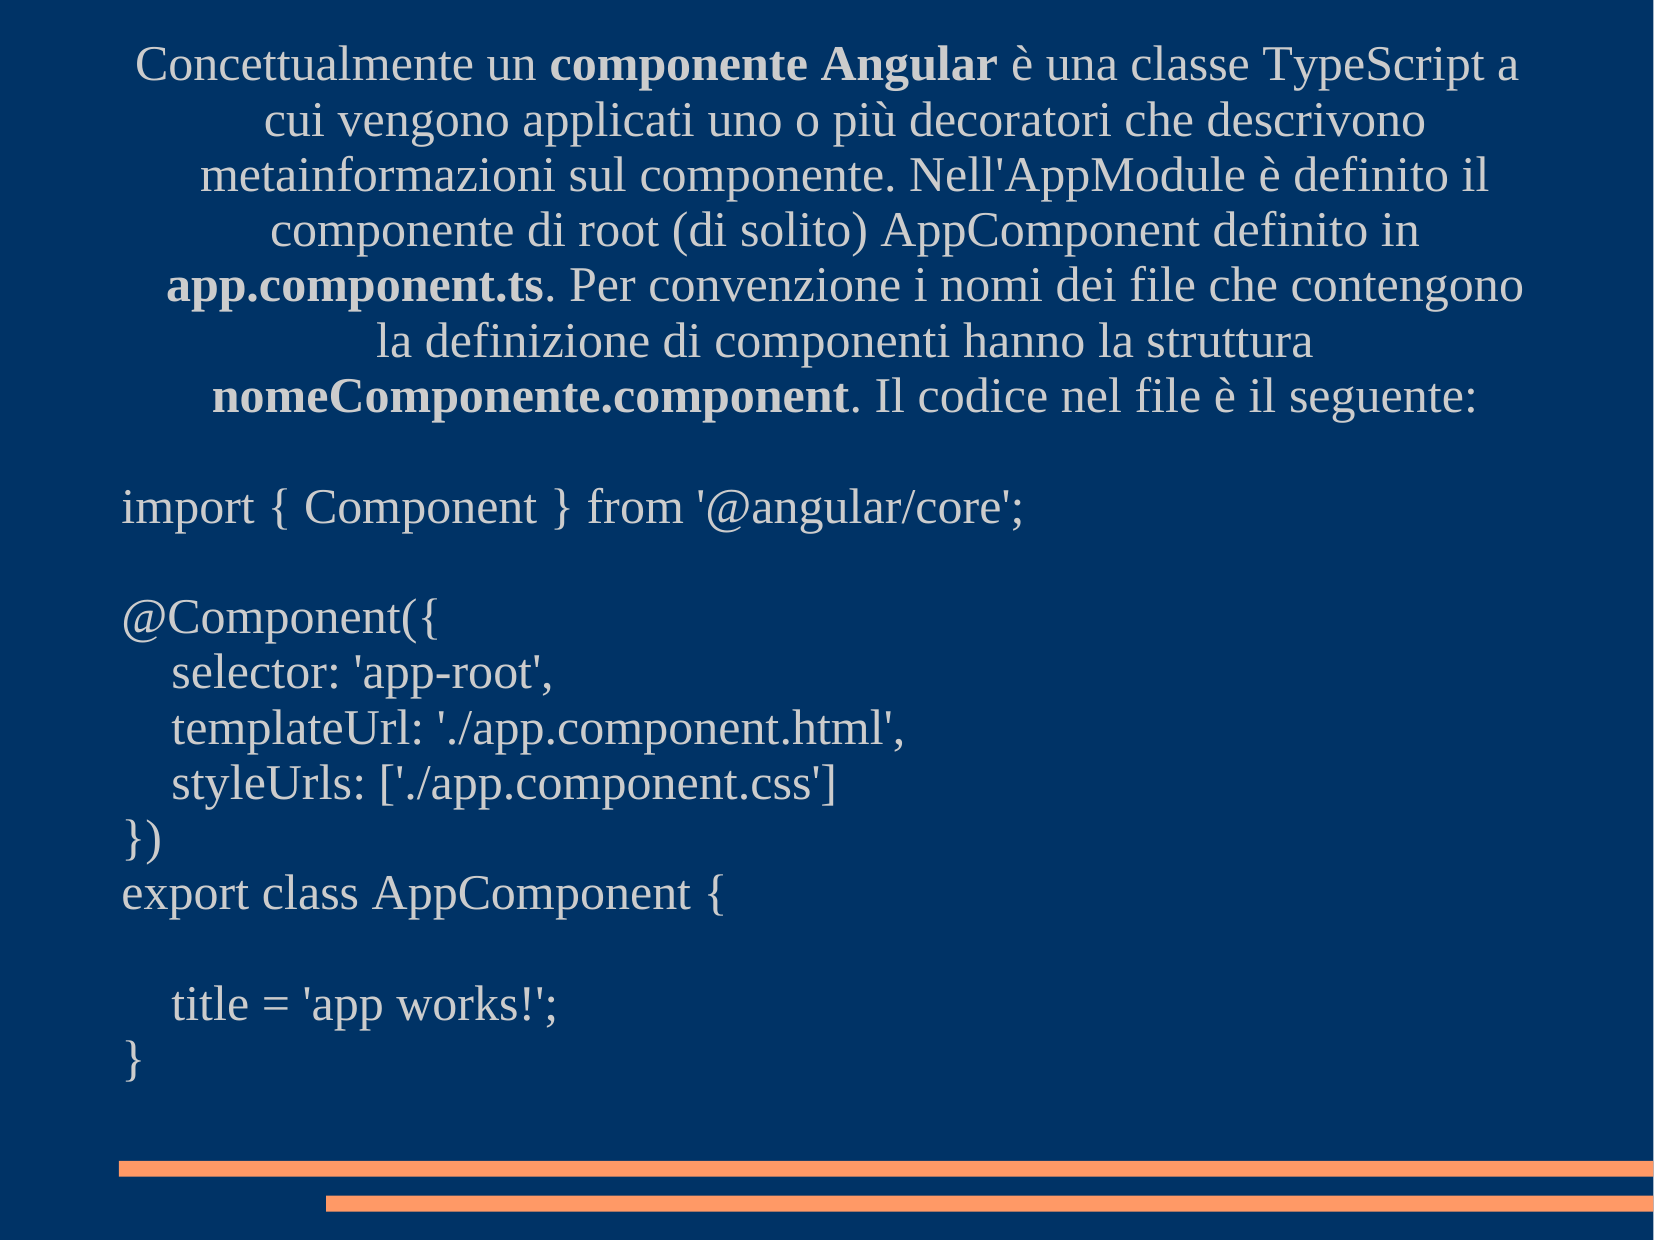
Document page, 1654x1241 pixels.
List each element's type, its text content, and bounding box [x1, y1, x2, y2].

subtitle Concettualmente un componente Angular è una classe TypeScript a cui vengono applicati uno o più decoratori che descrivono metainformazioni sul componente. Nell'AppModule è definito il componente di root (di solito) AppComponent definito in app.component.ts. Per convenzione i nomi dei file che contengono la definizione di componenti hanno la struttura nomeComponente.component. Il codice nel file è il seguente: import { Component } from '@angular/core'; @Component({ selector: 'app-root', templateUrl: './app.component.html', styleUrls: ['./app.component.css'] }) export class AppComponent { title = 'app works!'; } [121, 25, 1534, 1154]
